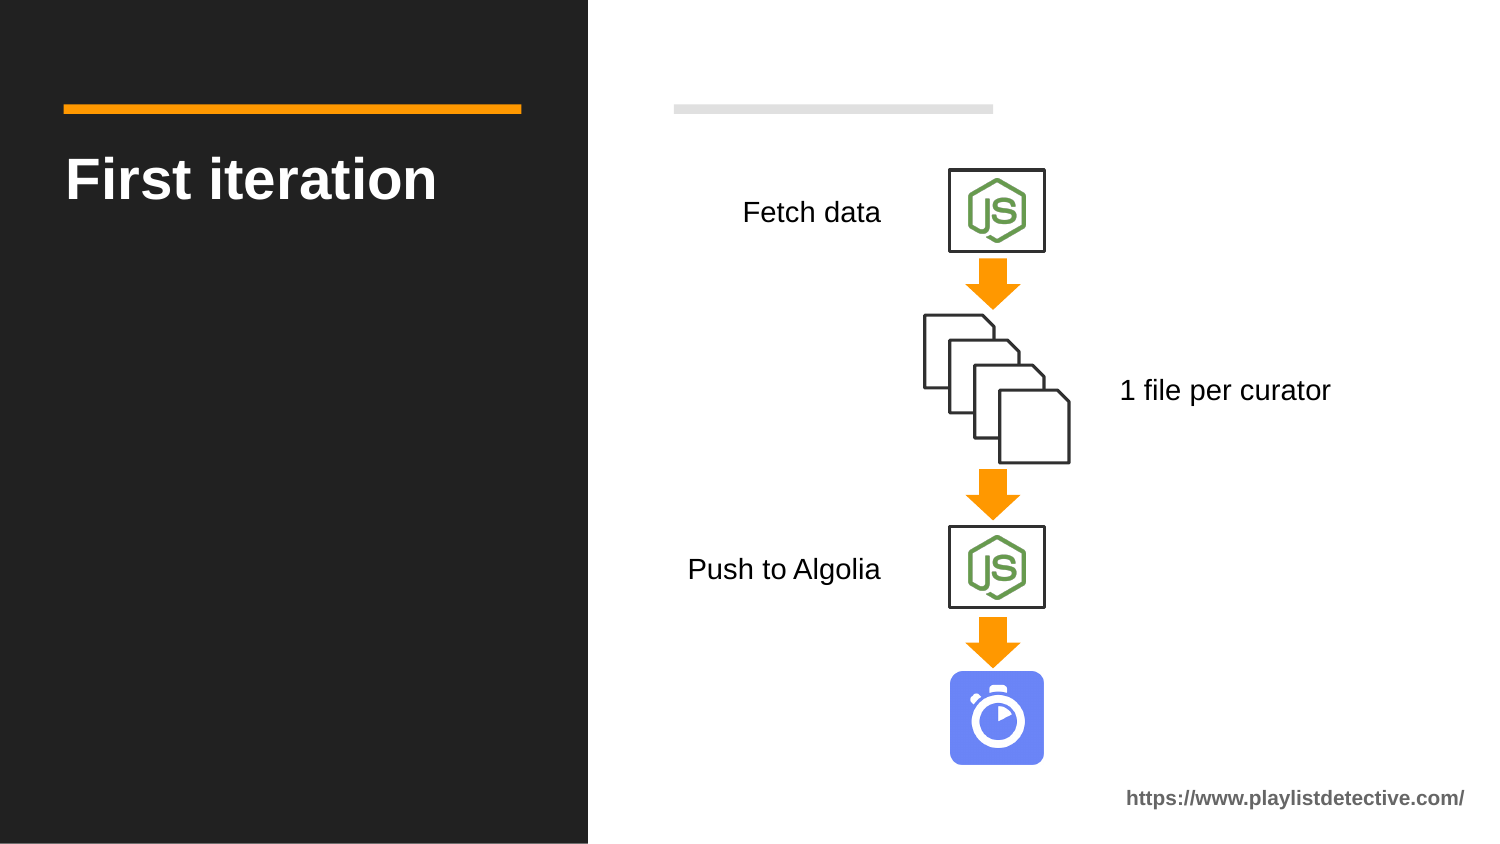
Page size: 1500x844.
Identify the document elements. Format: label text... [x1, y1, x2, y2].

picture [968, 535, 1026, 600]
text_box Fetch data [697, 178, 897, 243]
text_box [965, 258, 1021, 310]
text_box [965, 469, 1021, 521]
text_box Push to Algolia [660, 535, 897, 600]
picture [950, 671, 1044, 765]
slide_number https://www.playlistdetective.com/ [1016, 764, 1480, 830]
title First iteration [50, 126, 521, 743]
text_box [965, 617, 1021, 669]
text_box [949, 340, 1070, 463]
picture [968, 178, 1026, 243]
text_box 1 file per curator [1104, 333, 1354, 445]
